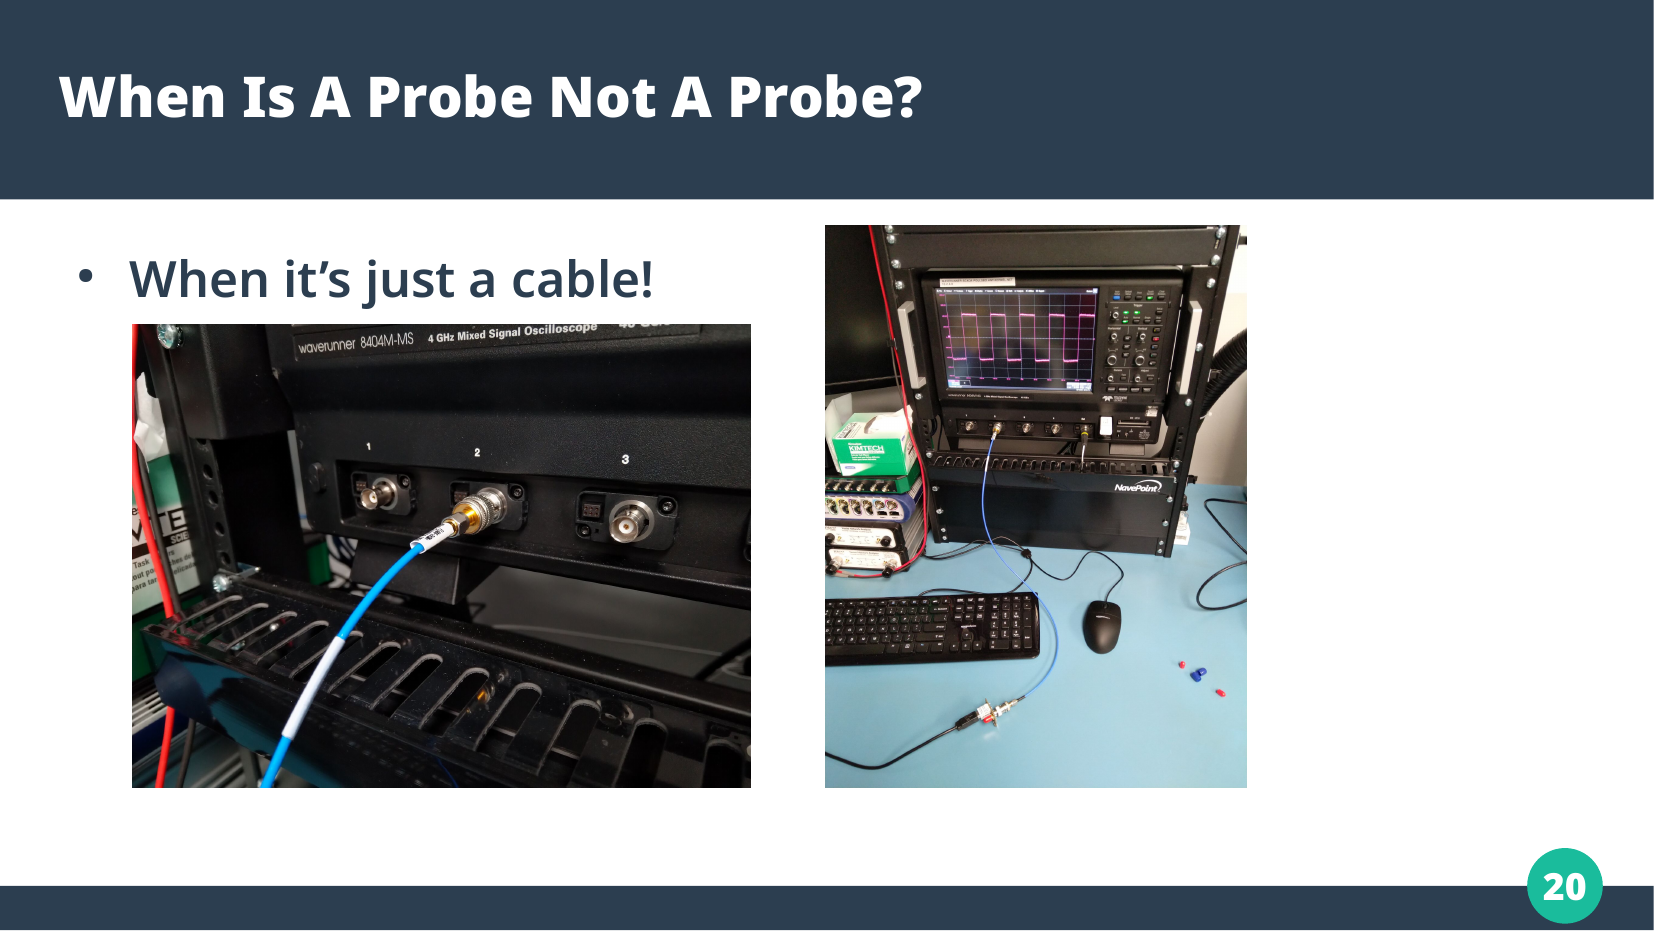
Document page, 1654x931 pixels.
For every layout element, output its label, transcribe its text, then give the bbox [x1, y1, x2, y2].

list When it’s just a cable! [59, 243, 1595, 864]
picture [132, 324, 751, 788]
title When Is A Probe Not A Probe? [59, 37, 1595, 155]
picture [825, 225, 1247, 788]
